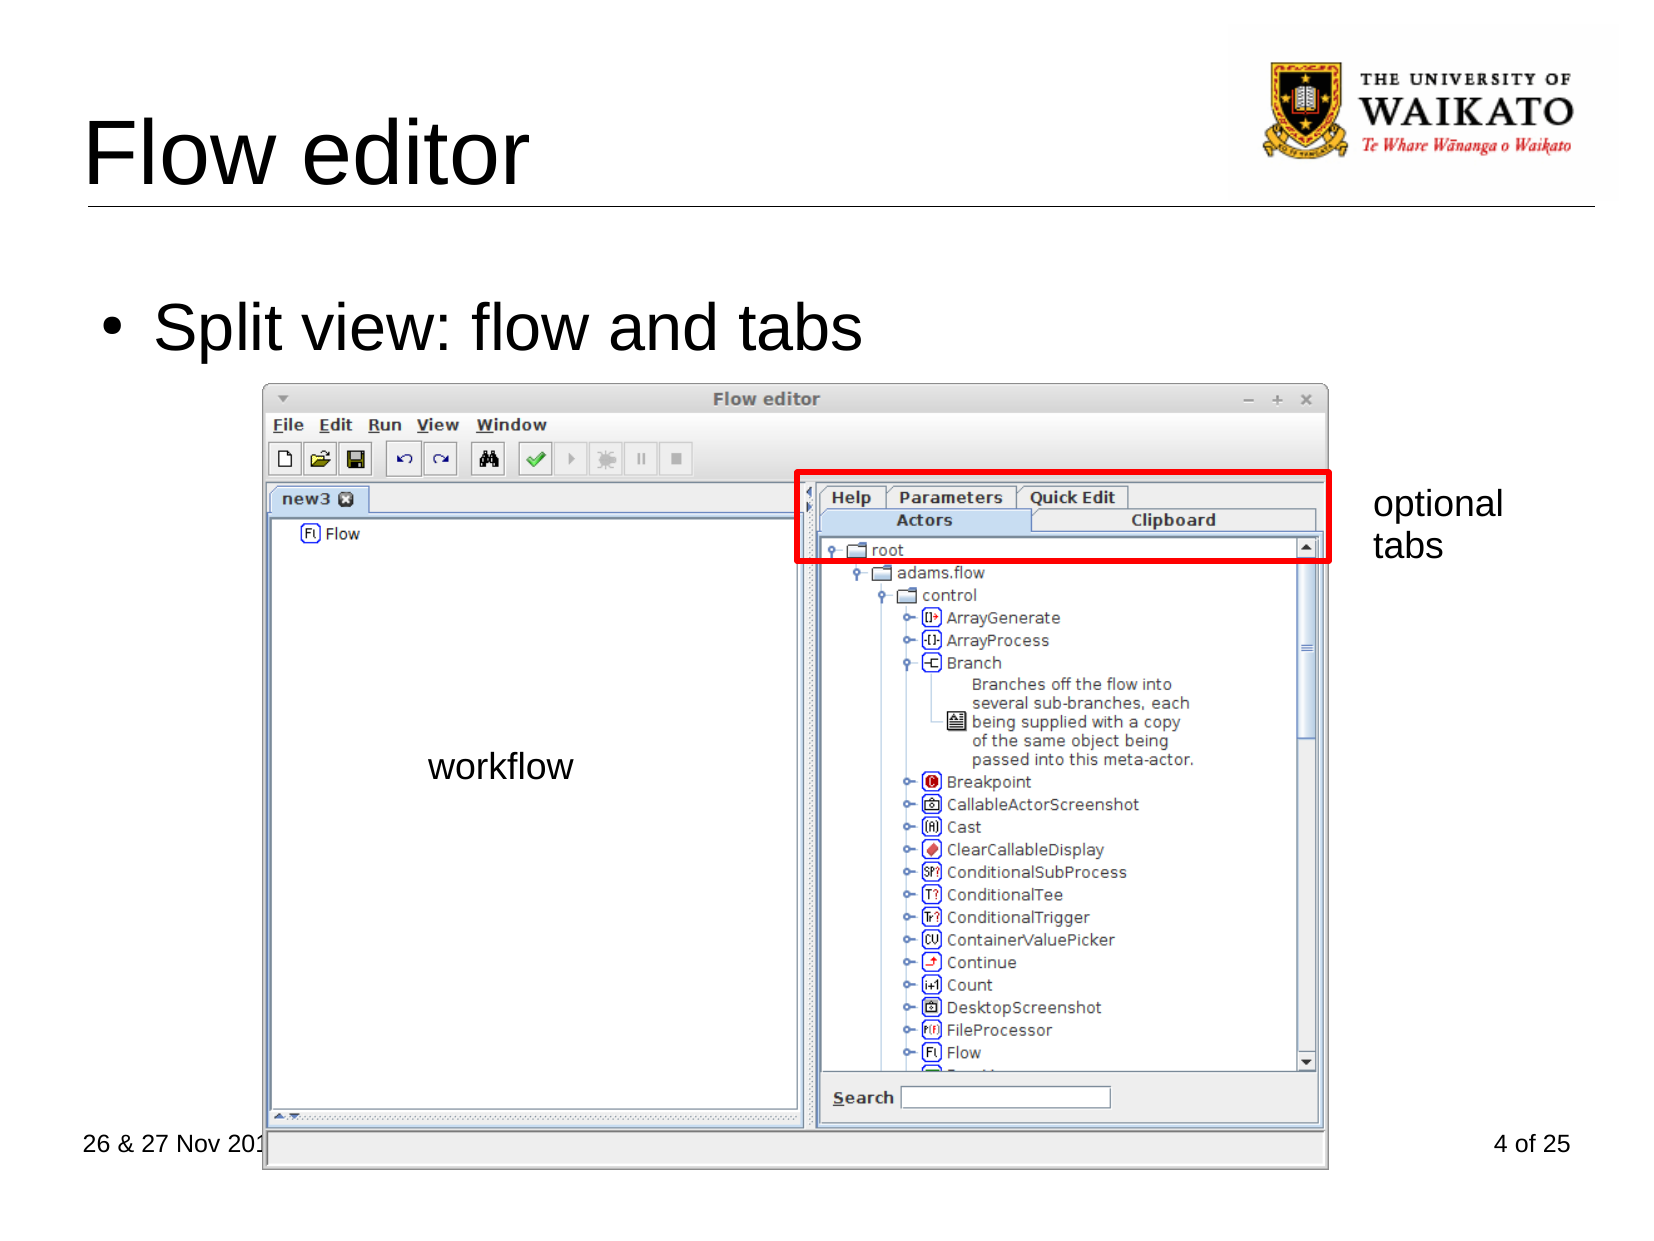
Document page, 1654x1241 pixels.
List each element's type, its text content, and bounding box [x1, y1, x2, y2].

title Flow editor [82, 49, 1571, 257]
picture [262, 383, 1329, 1170]
list Split view: flow and tabs [82, 290, 1571, 1010]
picture [1228, 24, 1619, 201]
picture [800, 475, 1326, 558]
text_box workflow [413, 738, 589, 796]
text_box optional tabs [1358, 474, 1565, 616]
